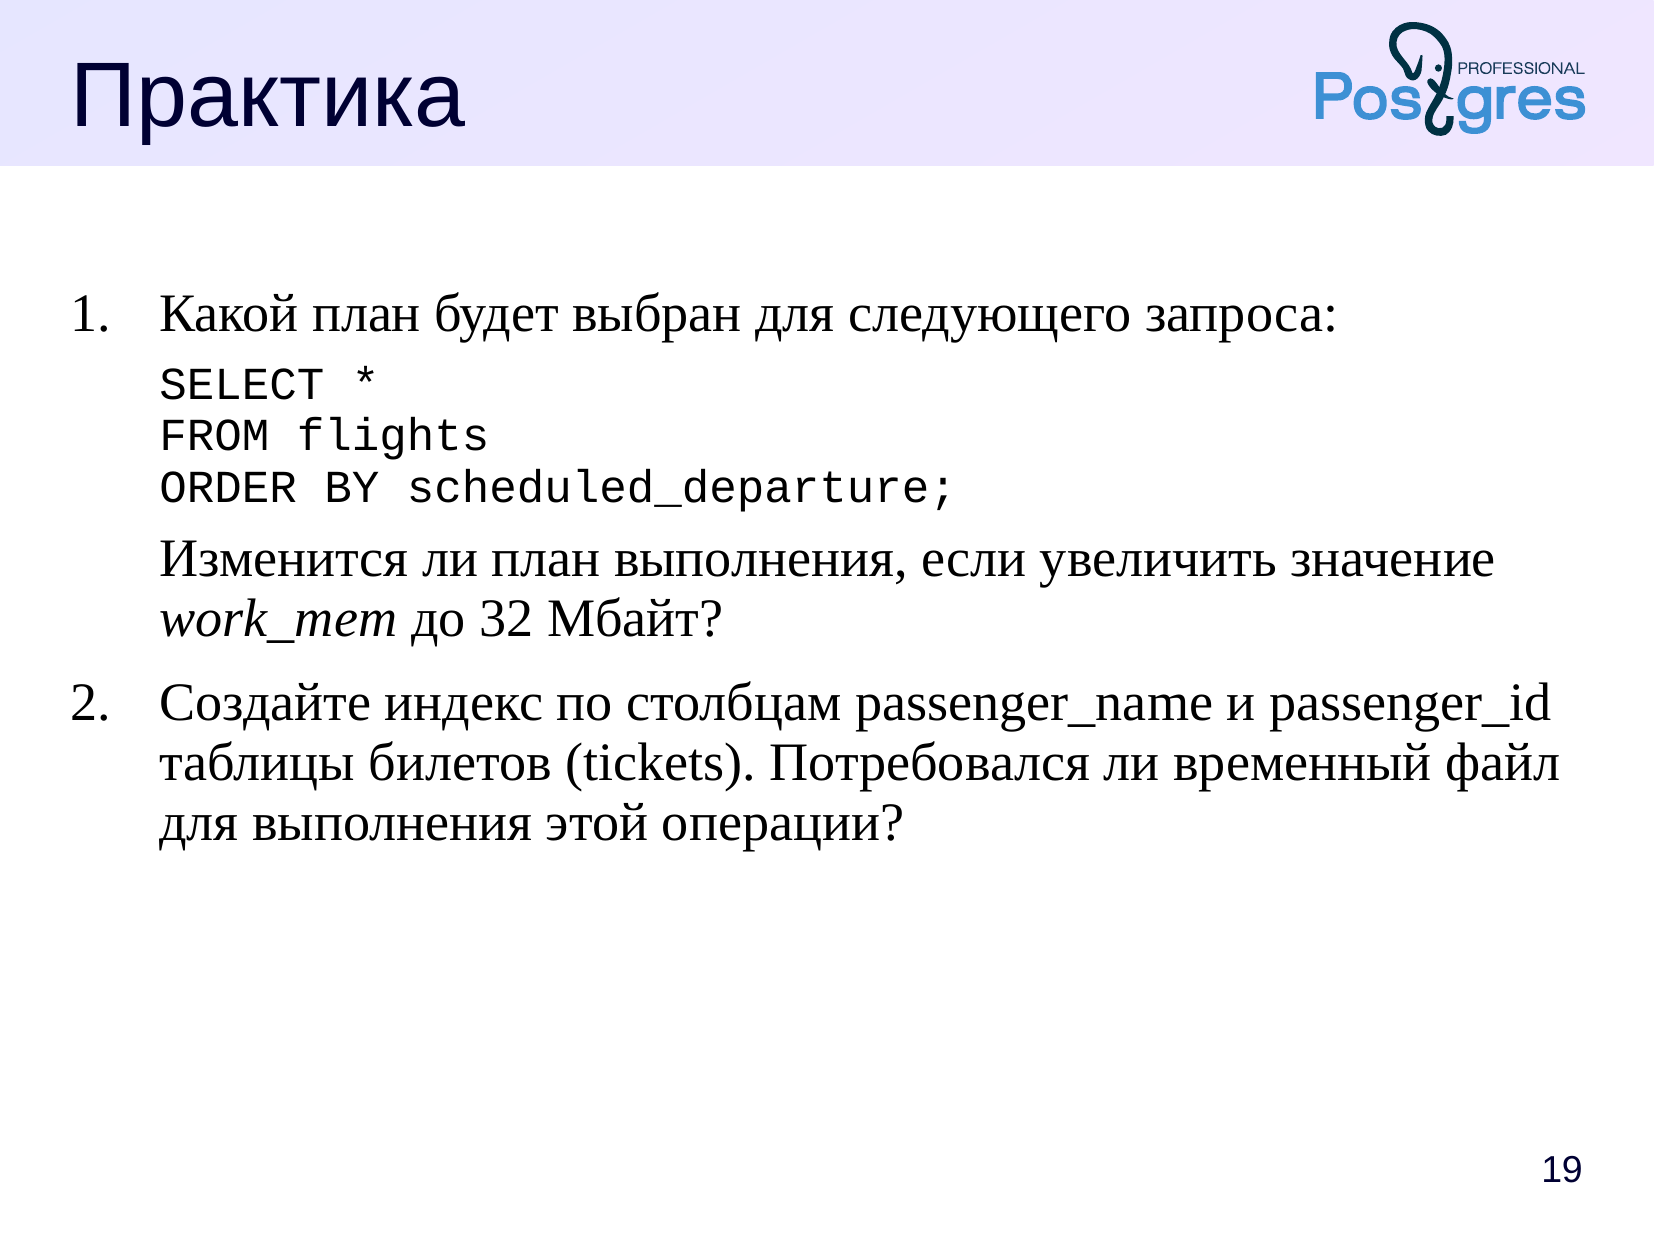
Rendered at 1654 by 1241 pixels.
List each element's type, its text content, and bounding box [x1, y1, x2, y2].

title Практика [70, 43, 1241, 147]
list Какой план будет выбран для следующего запроса: SELECT * FROM flights ORDER BY scheduled_departure; Изменится ли план выполнения, если увеличить значение work_mem до 32 Мбайт? Создайте индекс по столбцам passenger_name и passenger_id таблицы билетов (tickets). Потребовался ли временный файл для выполнения этой операции? [70, 283, 1583, 1134]
